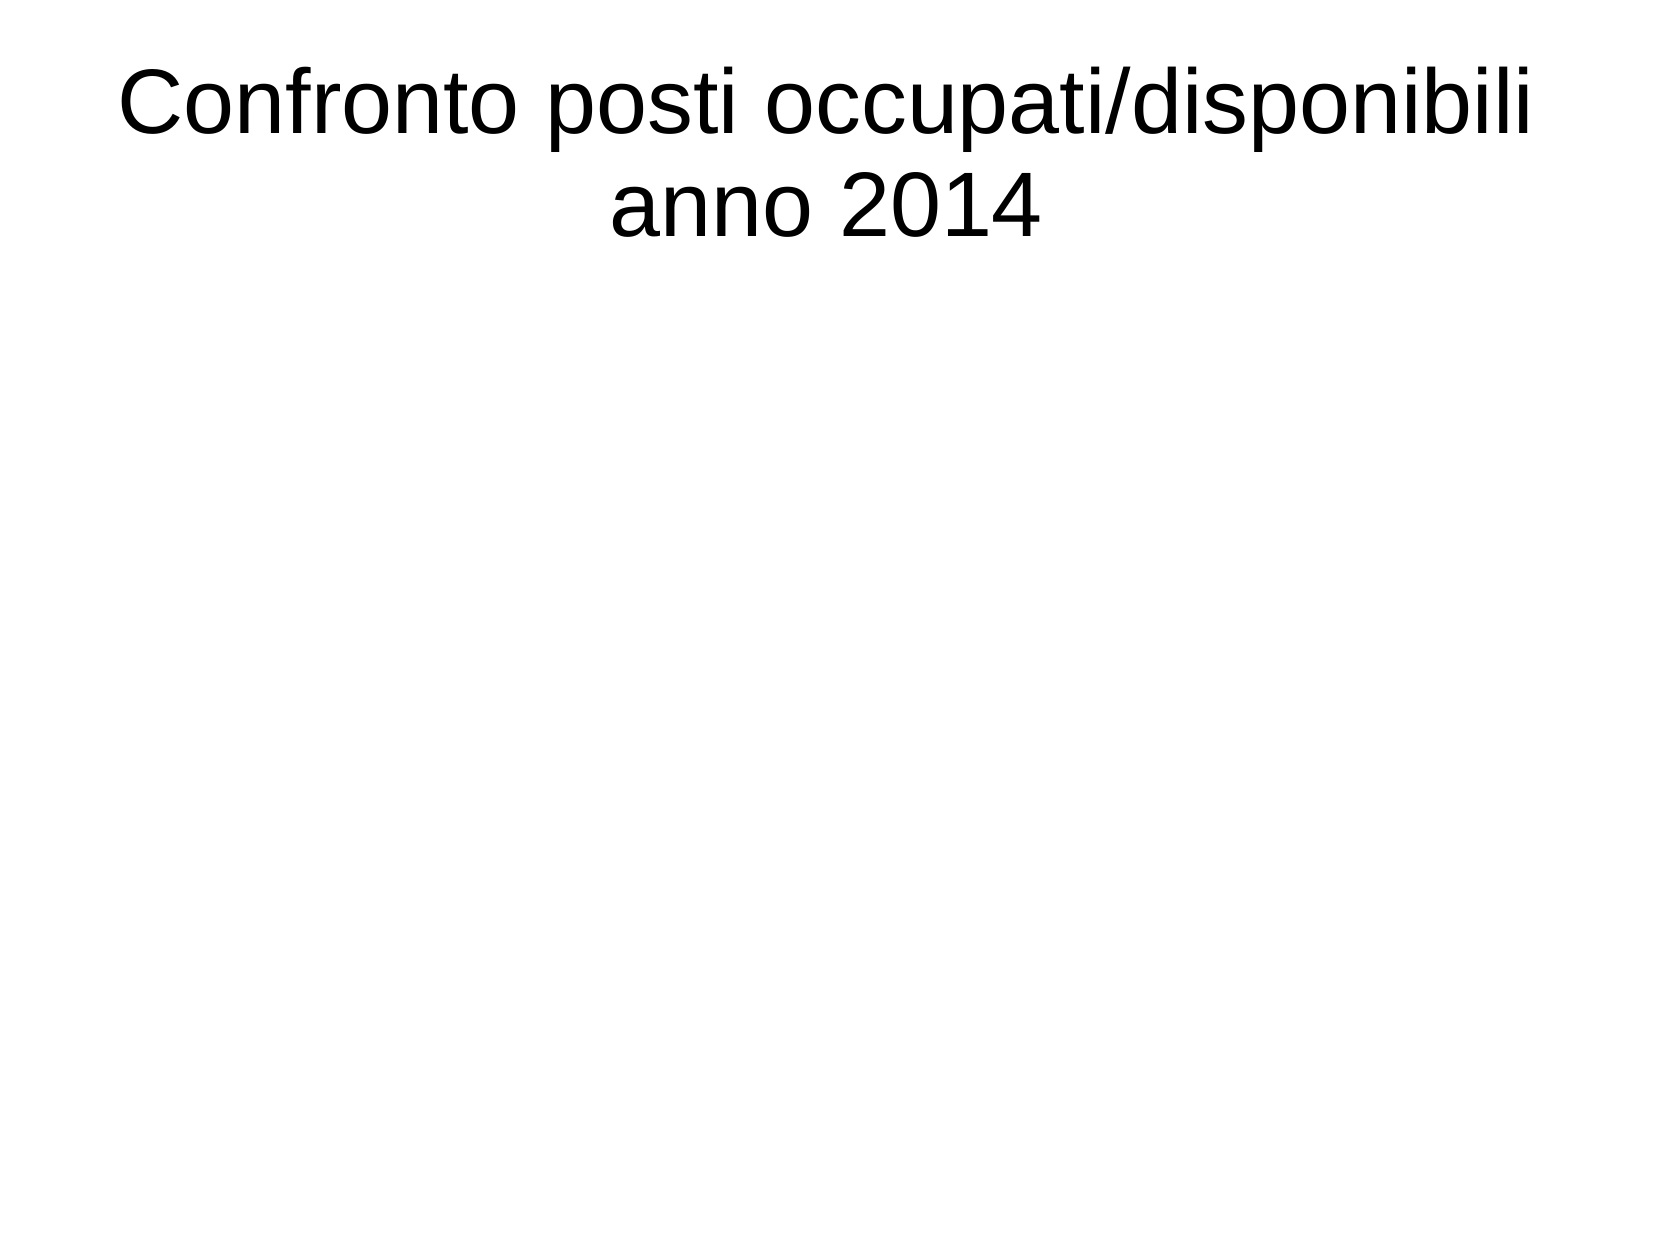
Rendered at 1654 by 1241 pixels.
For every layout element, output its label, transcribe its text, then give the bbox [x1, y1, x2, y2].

title Confronto posti occupati/disponibili anno 2014 [82, 26, 1571, 280]
